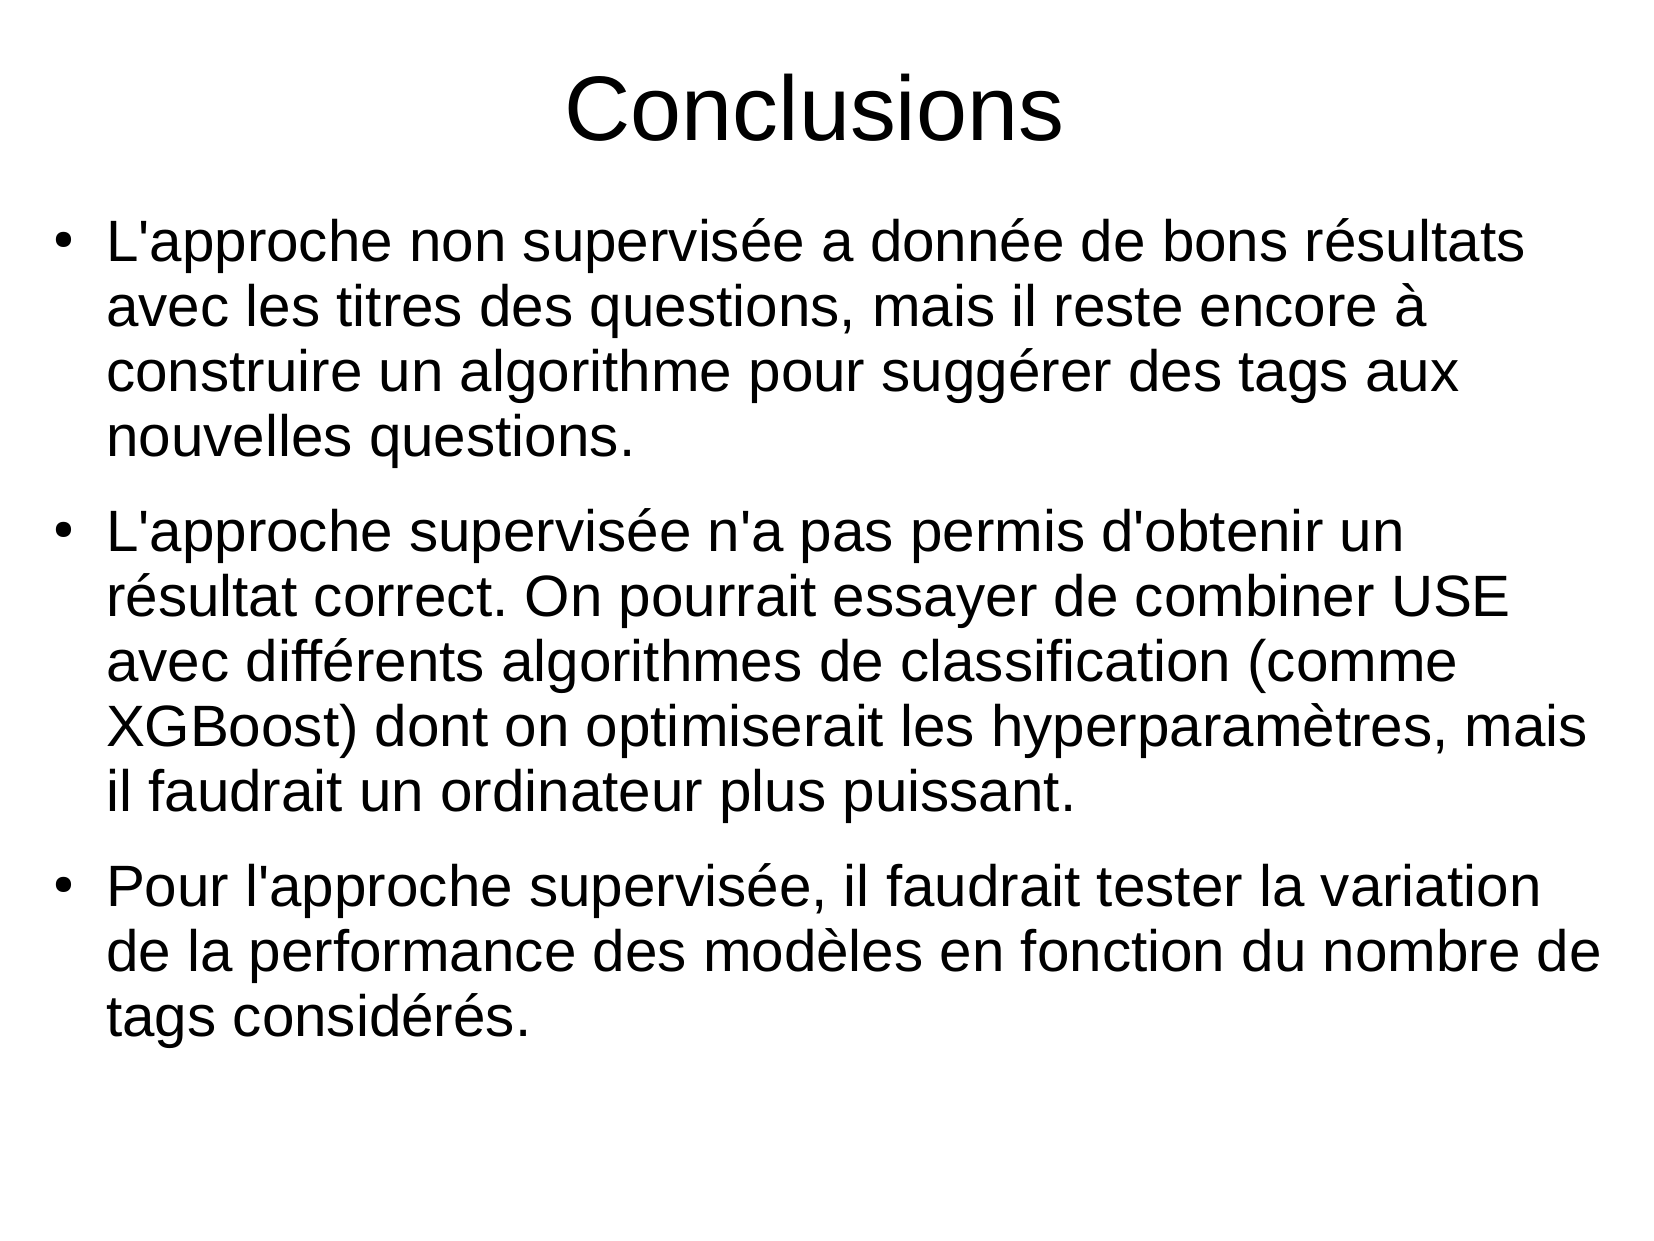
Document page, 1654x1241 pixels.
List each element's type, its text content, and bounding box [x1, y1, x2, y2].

list L'approche non supervisée a donnée de bons résultats avec les titres des questions, mais il reste encore à construire un algorithme pour suggérer des tags aux nouvelles questions. L'approche supervisée n'a pas permis d'obtenir un résultat correct. On pourrait essayer de combiner USE avec différents algorithmes de classification (comme XGBoost) dont on optimiserait les hyperparamètres, mais il faudrait un ordinateur plus puissant. Pour l'approche supervisée, il faudrait tester la variation de la performance des modèles en fonction du nombre de tags considérés. [35, 209, 1607, 1046]
title Conclusions [70, 5, 1560, 209]
